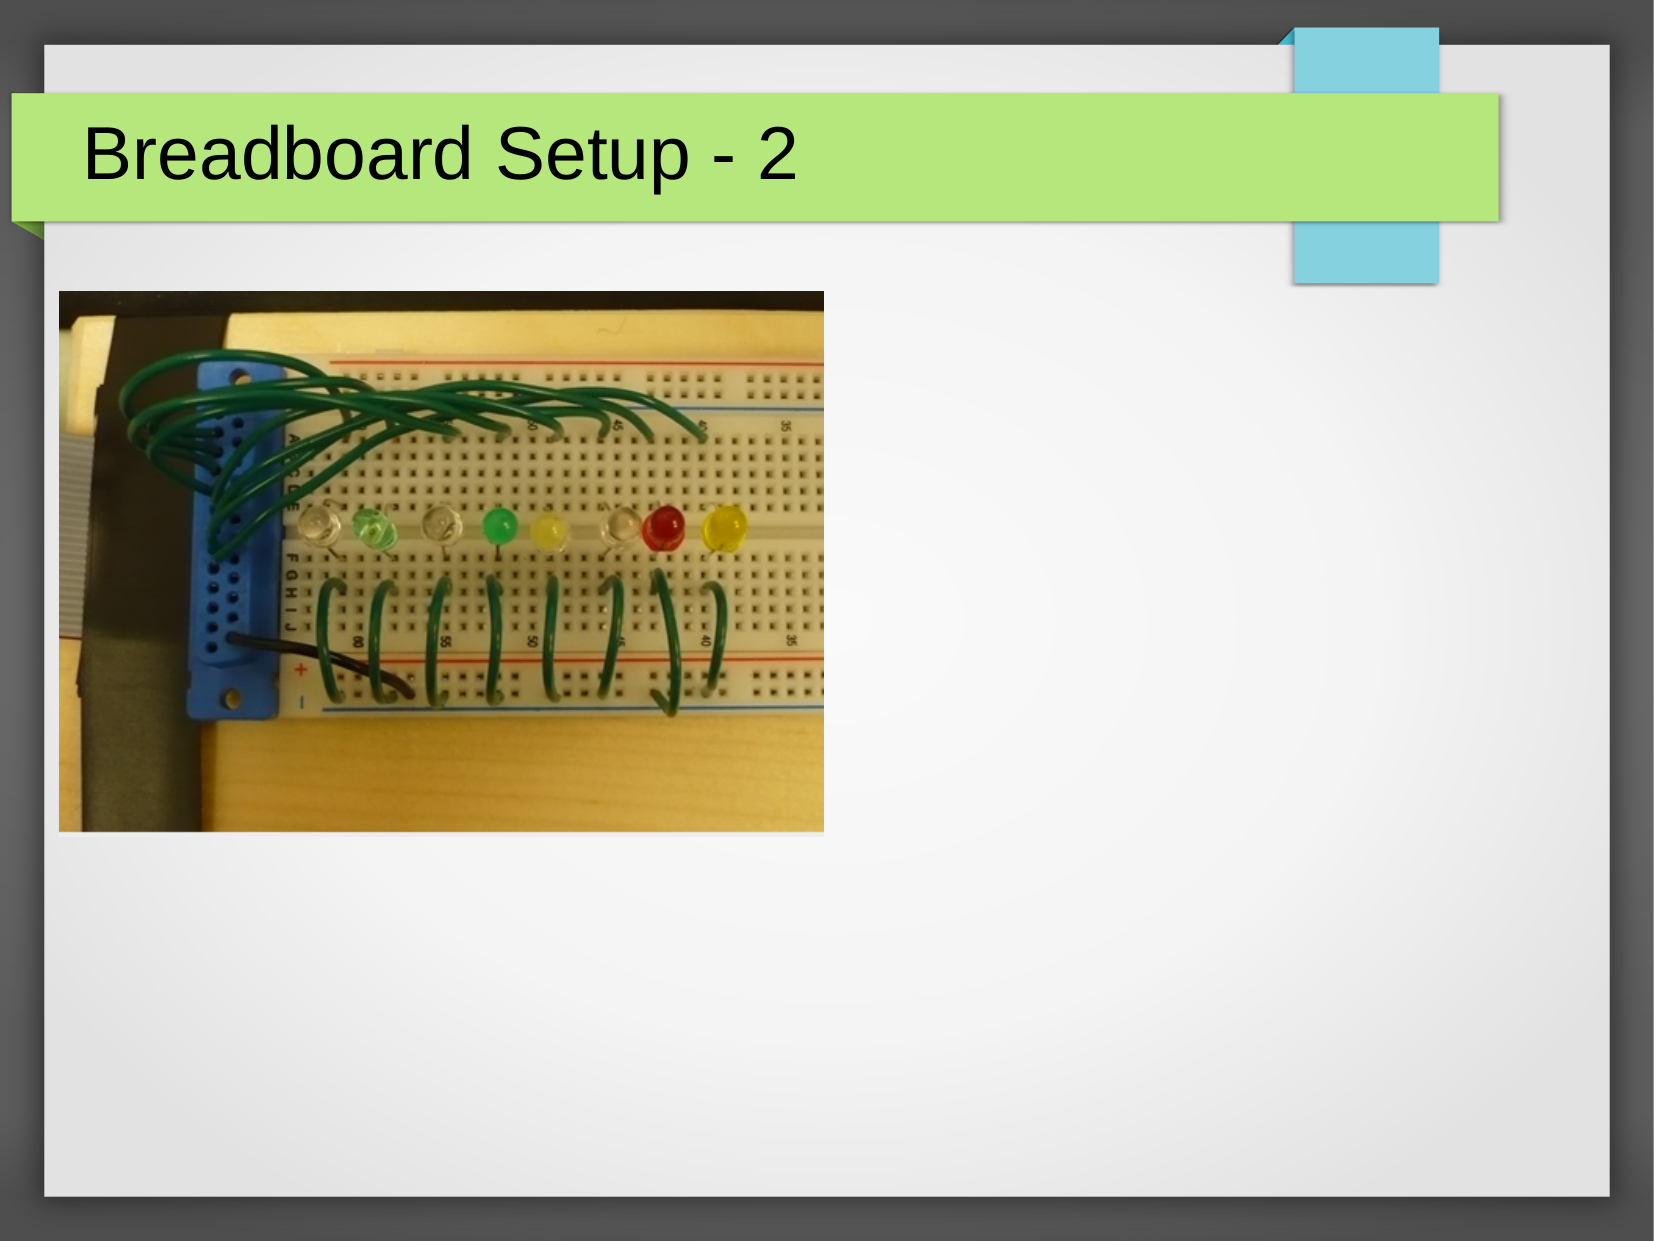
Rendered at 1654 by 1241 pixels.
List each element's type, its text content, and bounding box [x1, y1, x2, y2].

picture [0, 0, 1654, 1241]
title Breadboard Setup - 2 [82, 94, 1264, 213]
